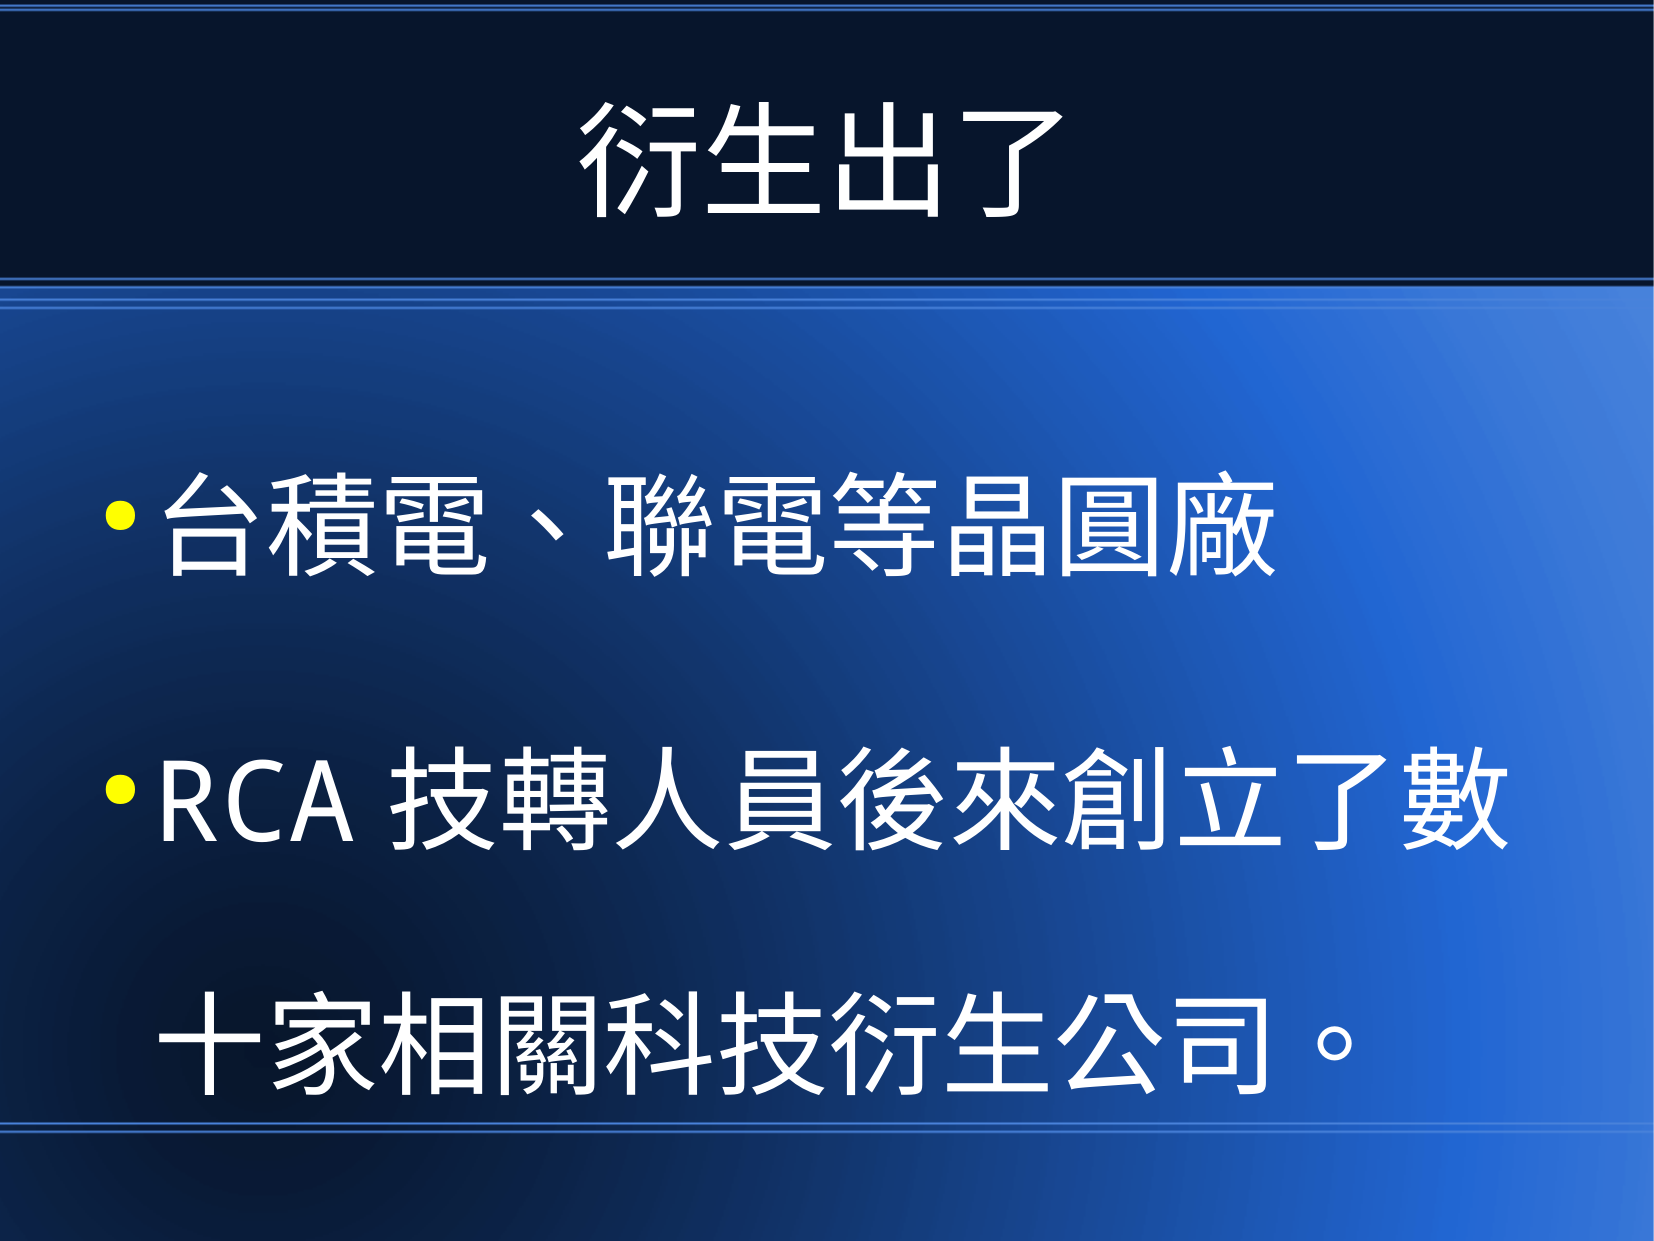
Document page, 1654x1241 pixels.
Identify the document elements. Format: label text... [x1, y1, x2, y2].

list 台積電、聯電等晶圓廠 RCA技轉人員後來創立了數十家相關科技衍生公司。 [82, 355, 1571, 1241]
picture [0, 0, 1654, 1241]
title 衍生出了 [82, 49, 1571, 257]
